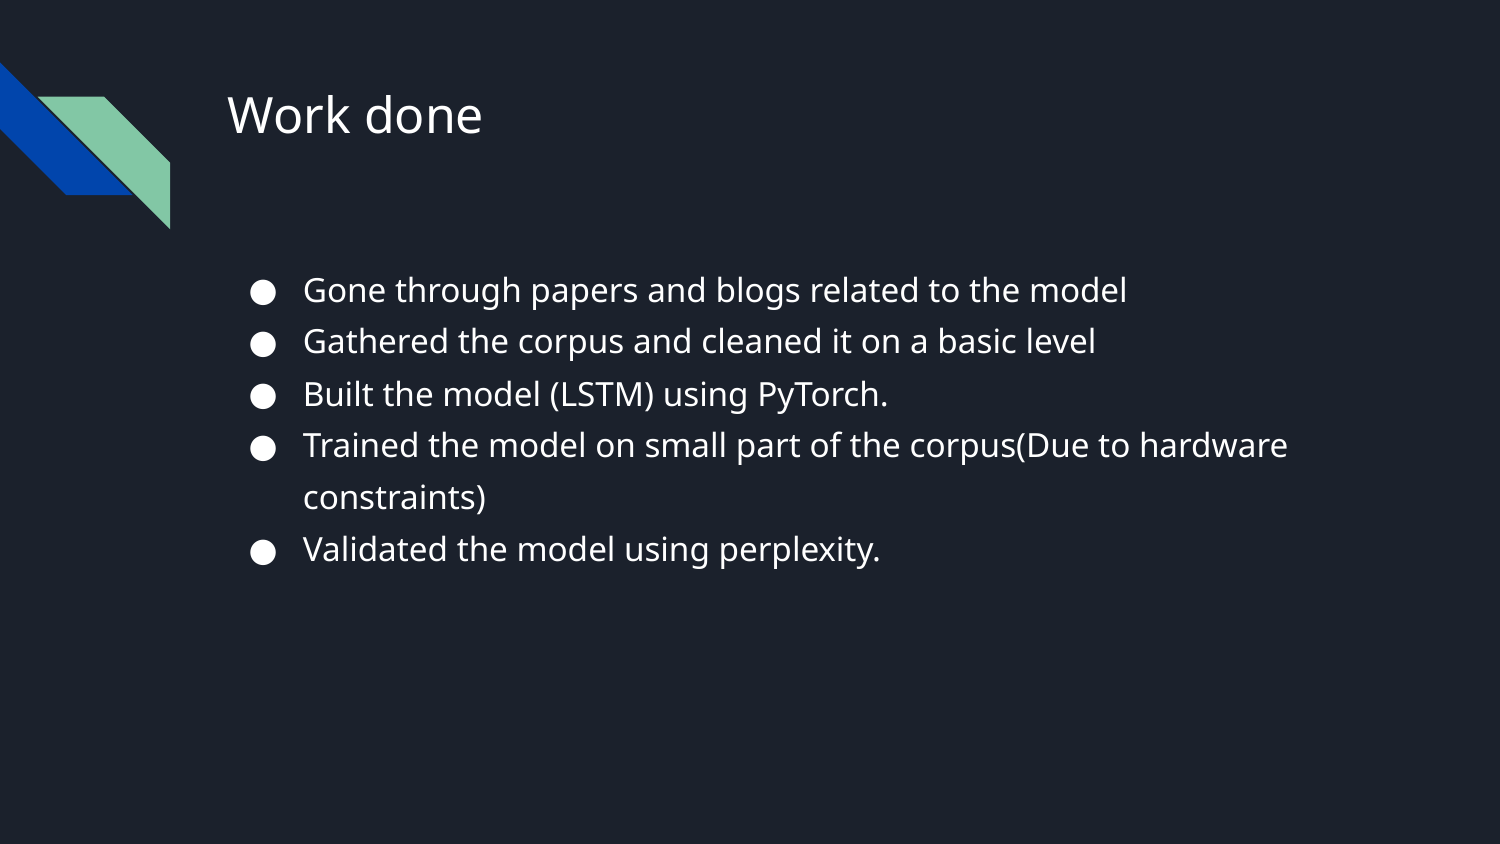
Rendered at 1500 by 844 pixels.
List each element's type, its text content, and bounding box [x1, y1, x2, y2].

title Work done [212, 64, 1368, 174]
list Gone through papers and blogs related to the model Gathered the corpus and cleaned it on a basic level Built the model (LSTM) using PyTorch. Trained the model on small part of the corpus(Due to hardware constraints) Validated the model using perplexity. [212, 174, 1368, 735]
